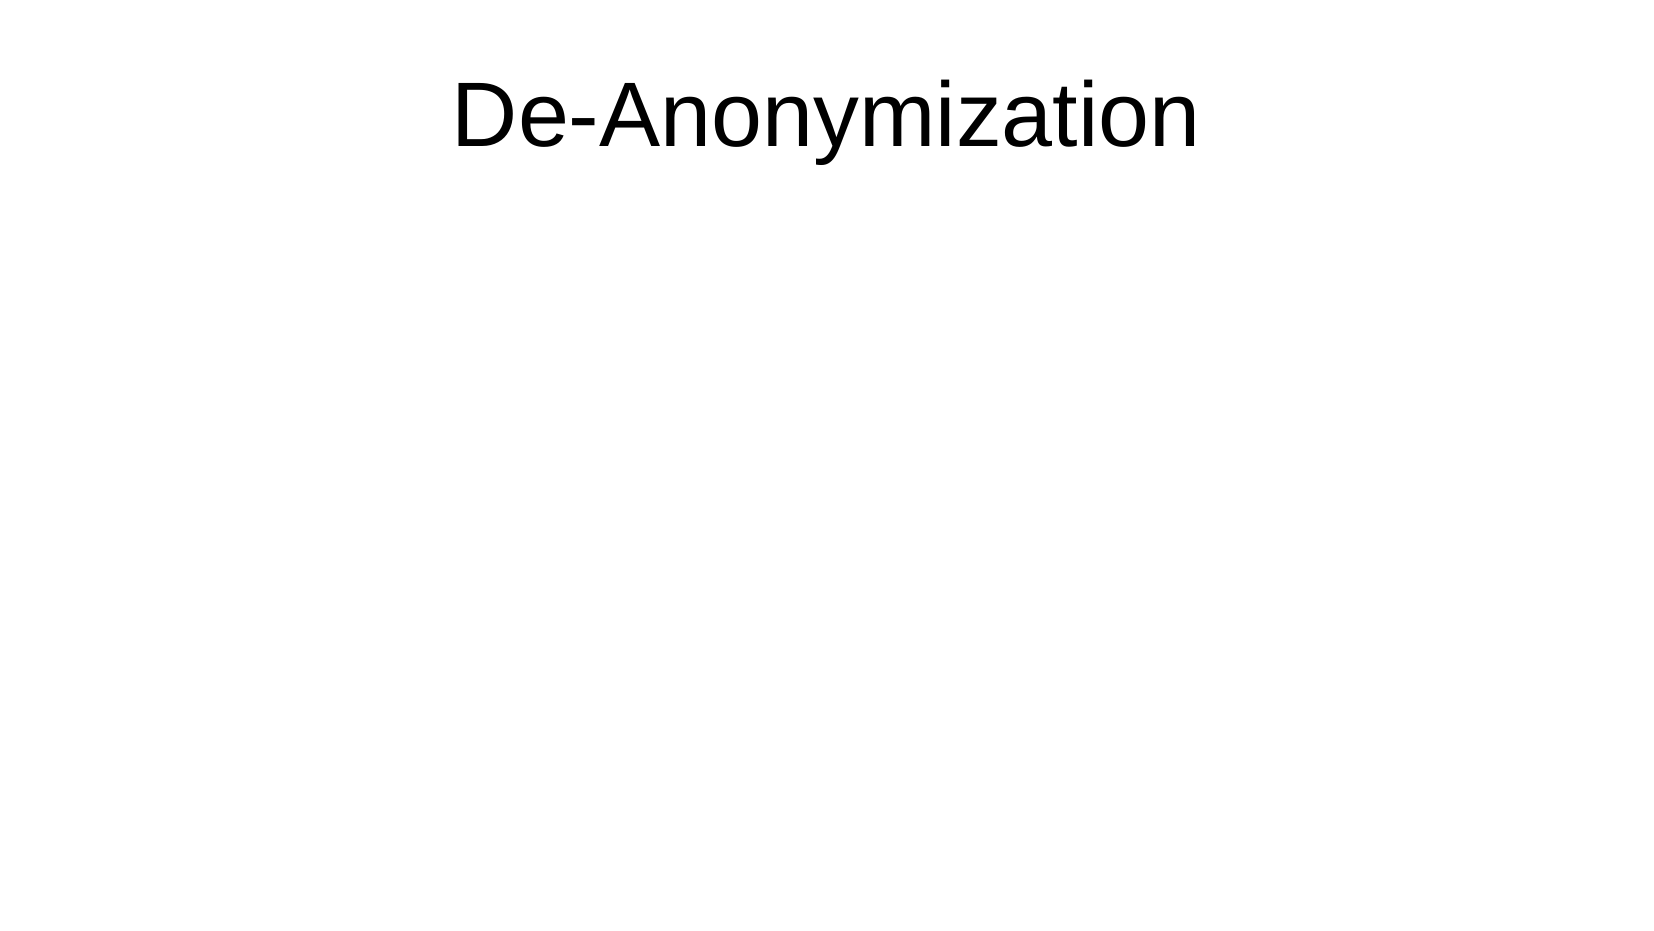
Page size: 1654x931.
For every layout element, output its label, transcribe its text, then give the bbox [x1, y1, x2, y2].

title De-Anonymization [82, 37, 1571, 193]
